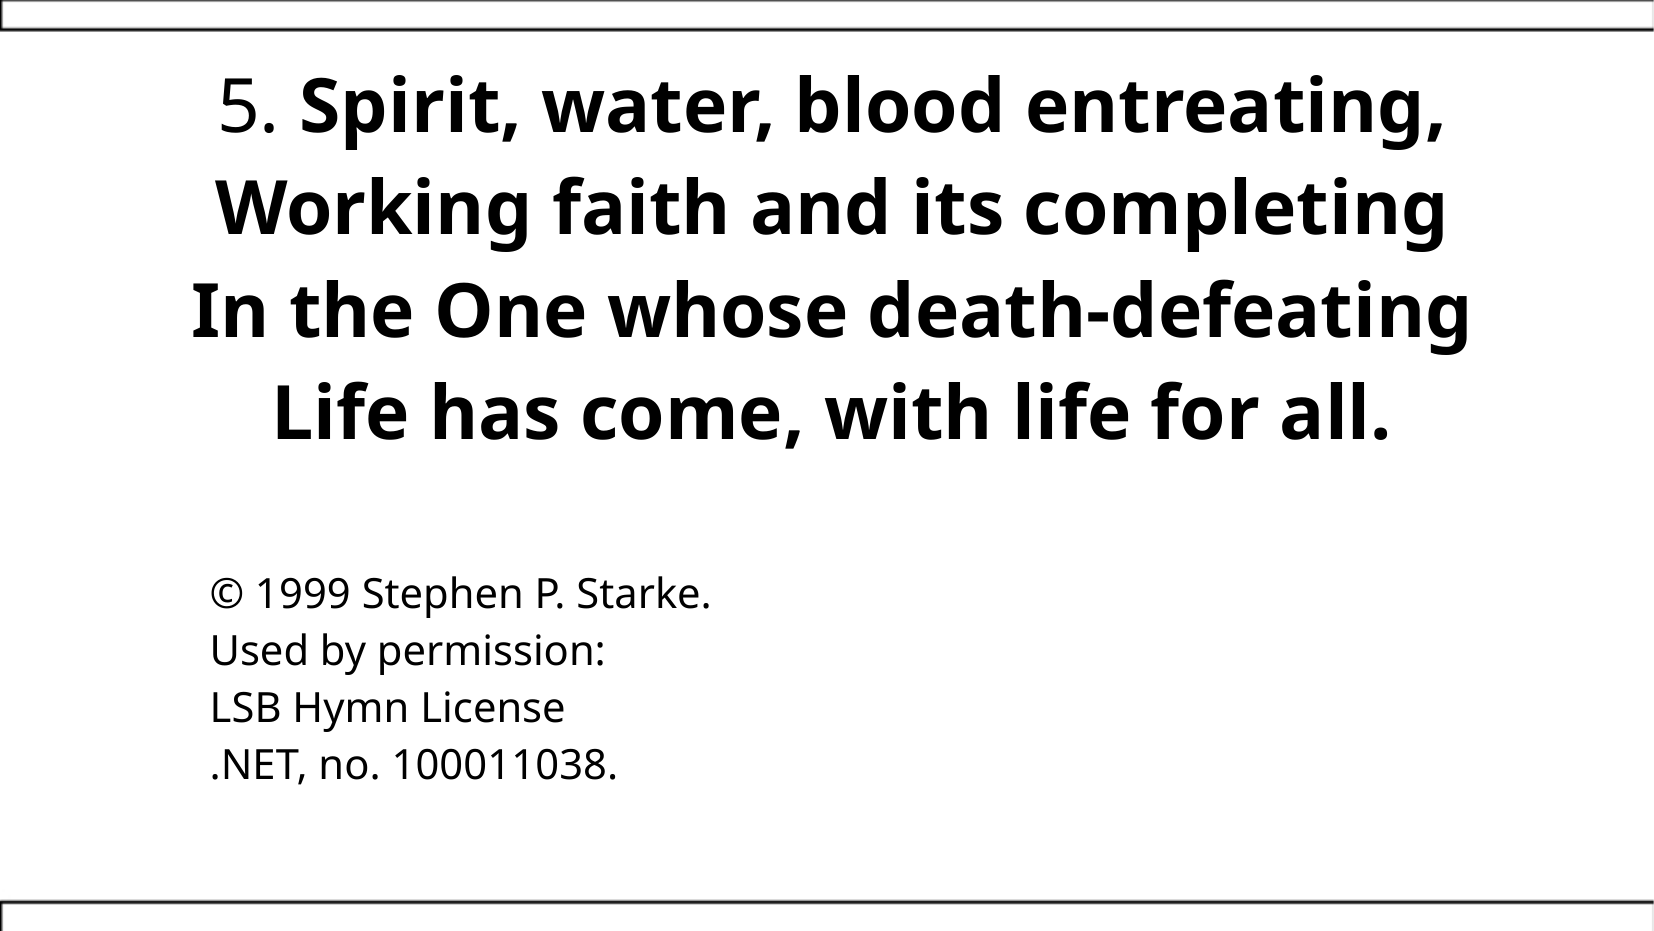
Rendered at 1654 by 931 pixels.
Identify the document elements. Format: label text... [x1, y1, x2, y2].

text_box 5. Spirit, water, blood entreating, Working faith and its completing In the One whose death-defeating Life has come, with life for all. © 1999 Stephen P. Starke. Used by permission: LSB Hymn License .NET, no. 100011038. [90, 45, 1576, 837]
picture [0, 0, 1654, 931]
